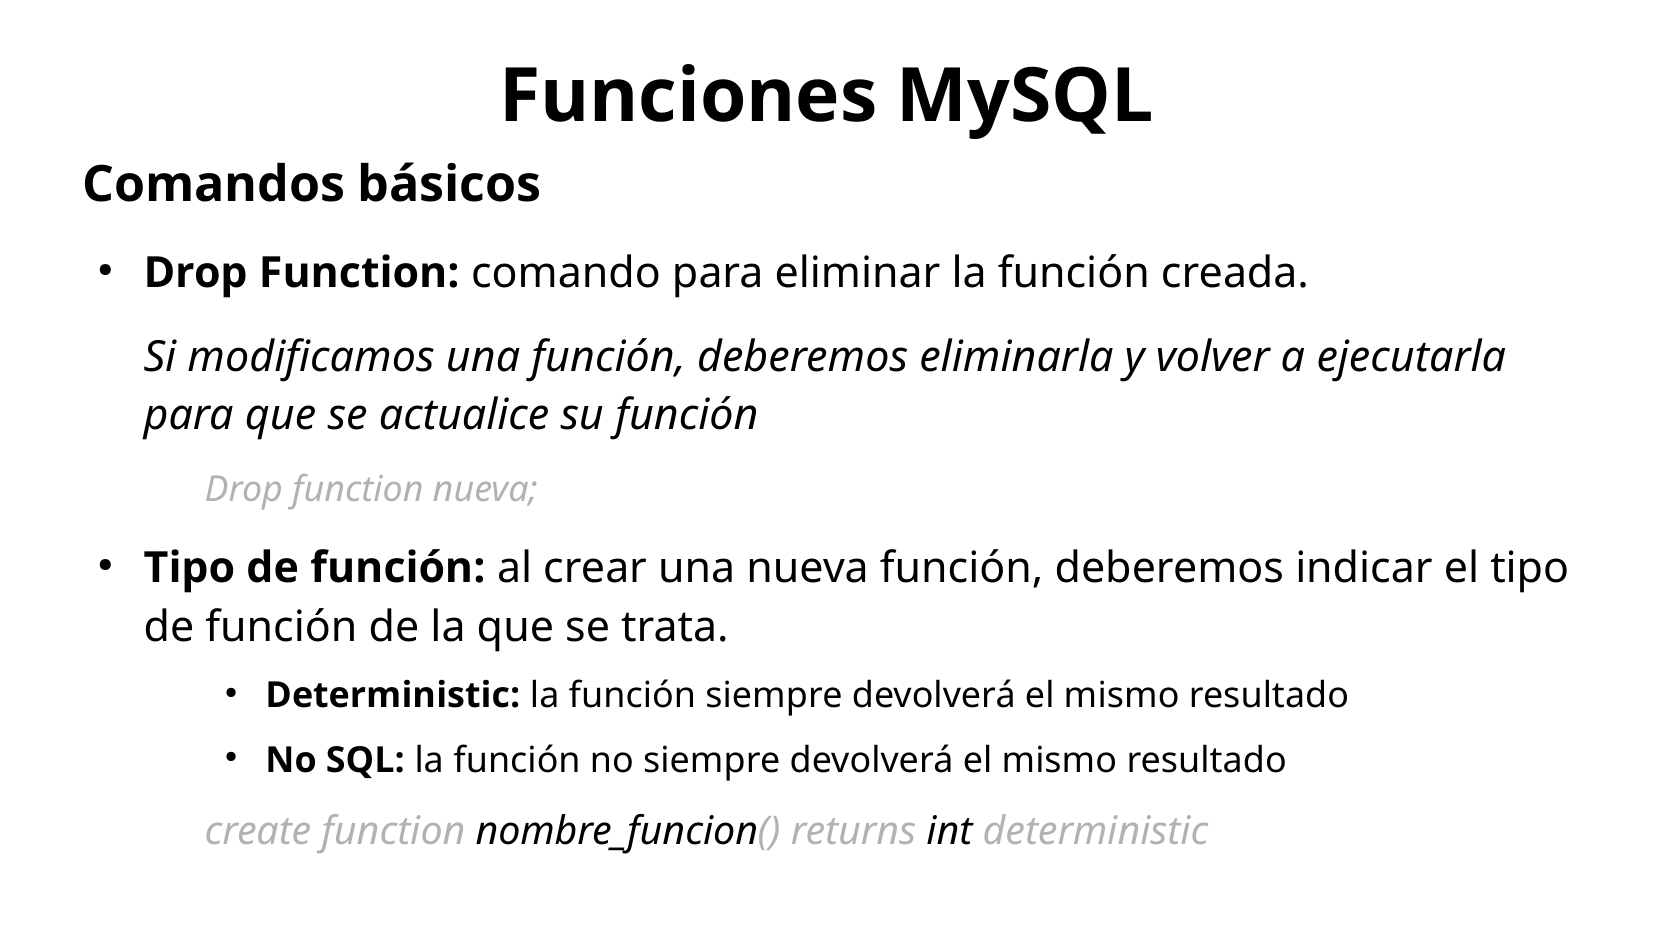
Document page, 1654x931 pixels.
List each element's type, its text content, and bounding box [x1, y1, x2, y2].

list Comandos básicos Drop Function: comando para eliminar la función creada. Si modificamos una función, deberemos eliminarla y volver a ejecutarla para que se actualice su función Drop function nueva; Tipo de función: al crear una nueva función, deberemos indicar el tipo de función de la que se trata. Deterministic: la función siempre devolverá el mismo resultado No SQL: la función no siempre devolverá el mismo resultado create function nombre_funcion() returns int deterministic [82, 147, 1595, 857]
title Funciones MySQL [82, 37, 1571, 147]
